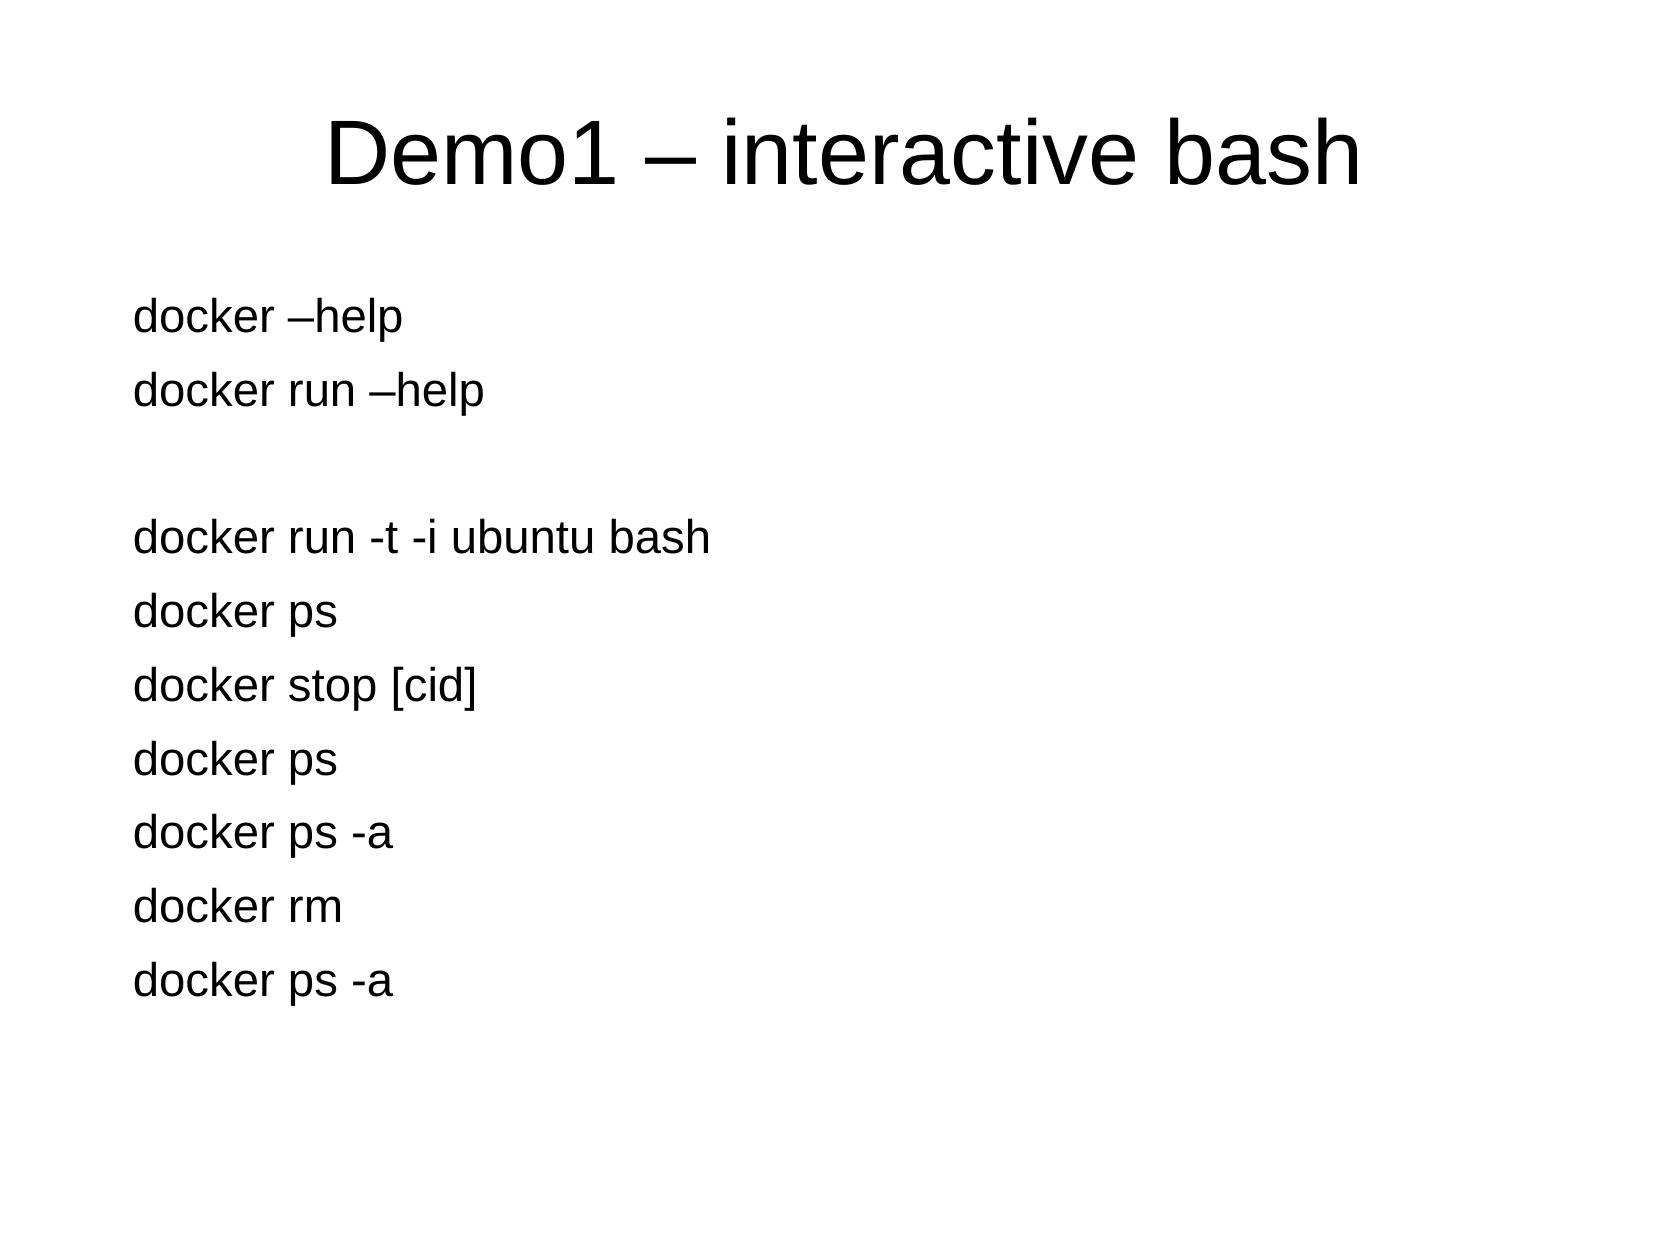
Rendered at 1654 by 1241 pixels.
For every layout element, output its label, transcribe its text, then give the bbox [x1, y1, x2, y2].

list docker –help docker run –help docker run -t -i ubuntu bash docker ps docker stop [cid] docker ps docker ps -a docker rm docker ps -a [82, 290, 1571, 1010]
title Demo1 – interactive bash [82, 49, 1571, 257]
